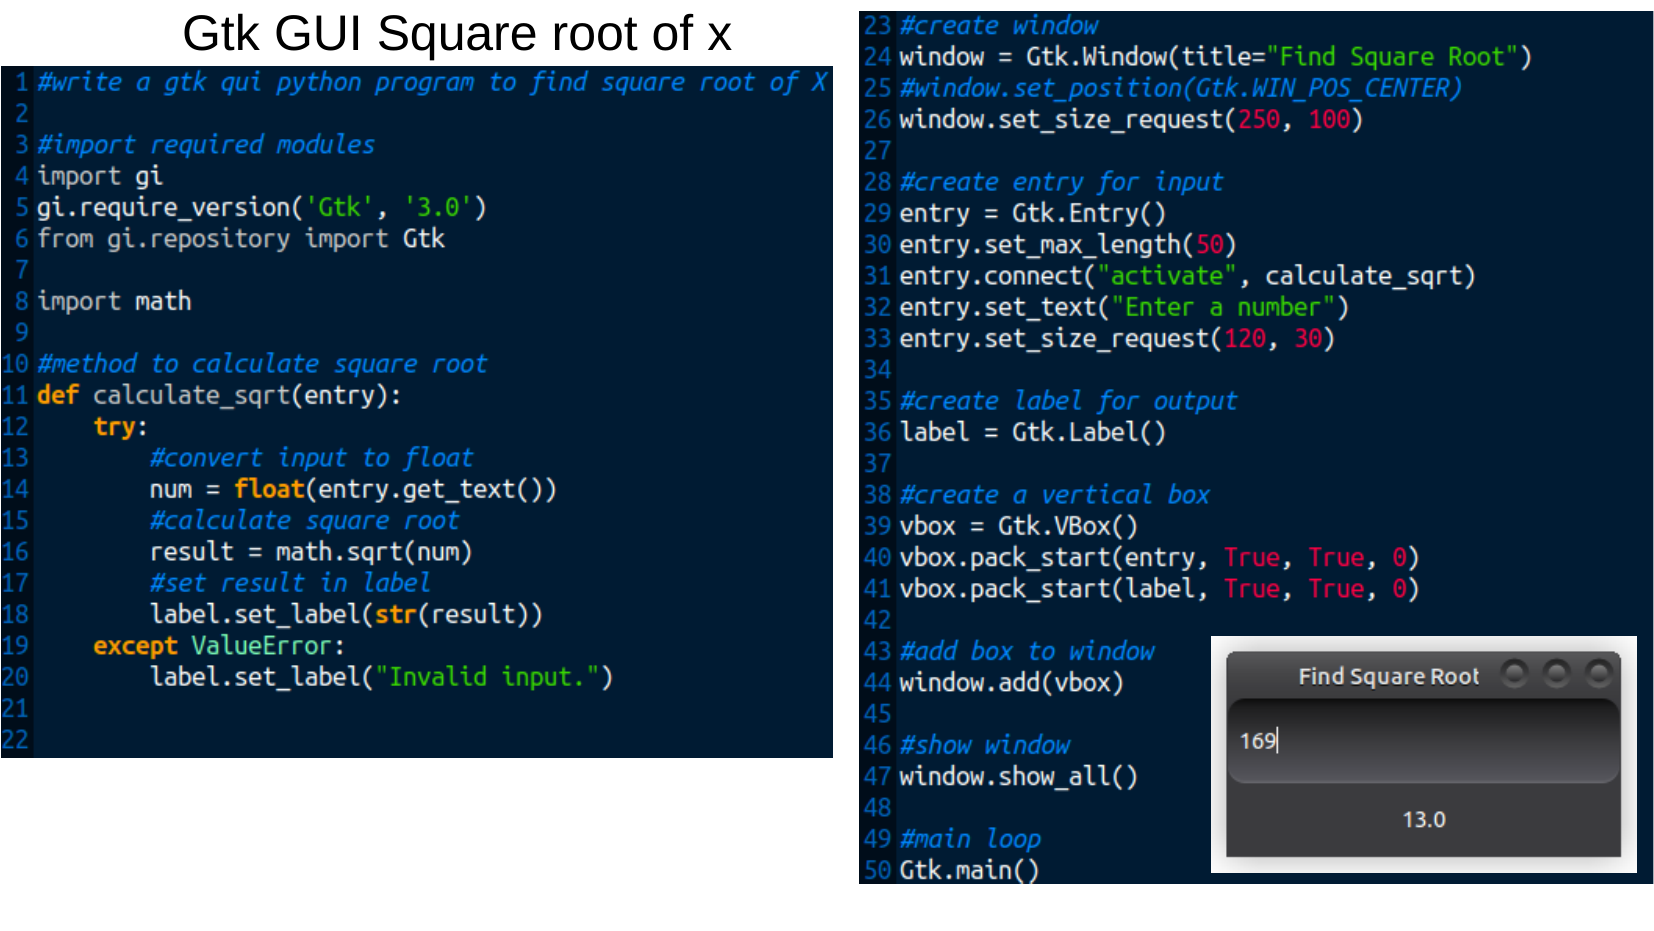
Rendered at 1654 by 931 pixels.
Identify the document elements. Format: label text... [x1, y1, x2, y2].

title Gtk GUI Square root of x [82, 0, 833, 66]
picture [859, 11, 1654, 884]
picture [1, 66, 833, 758]
